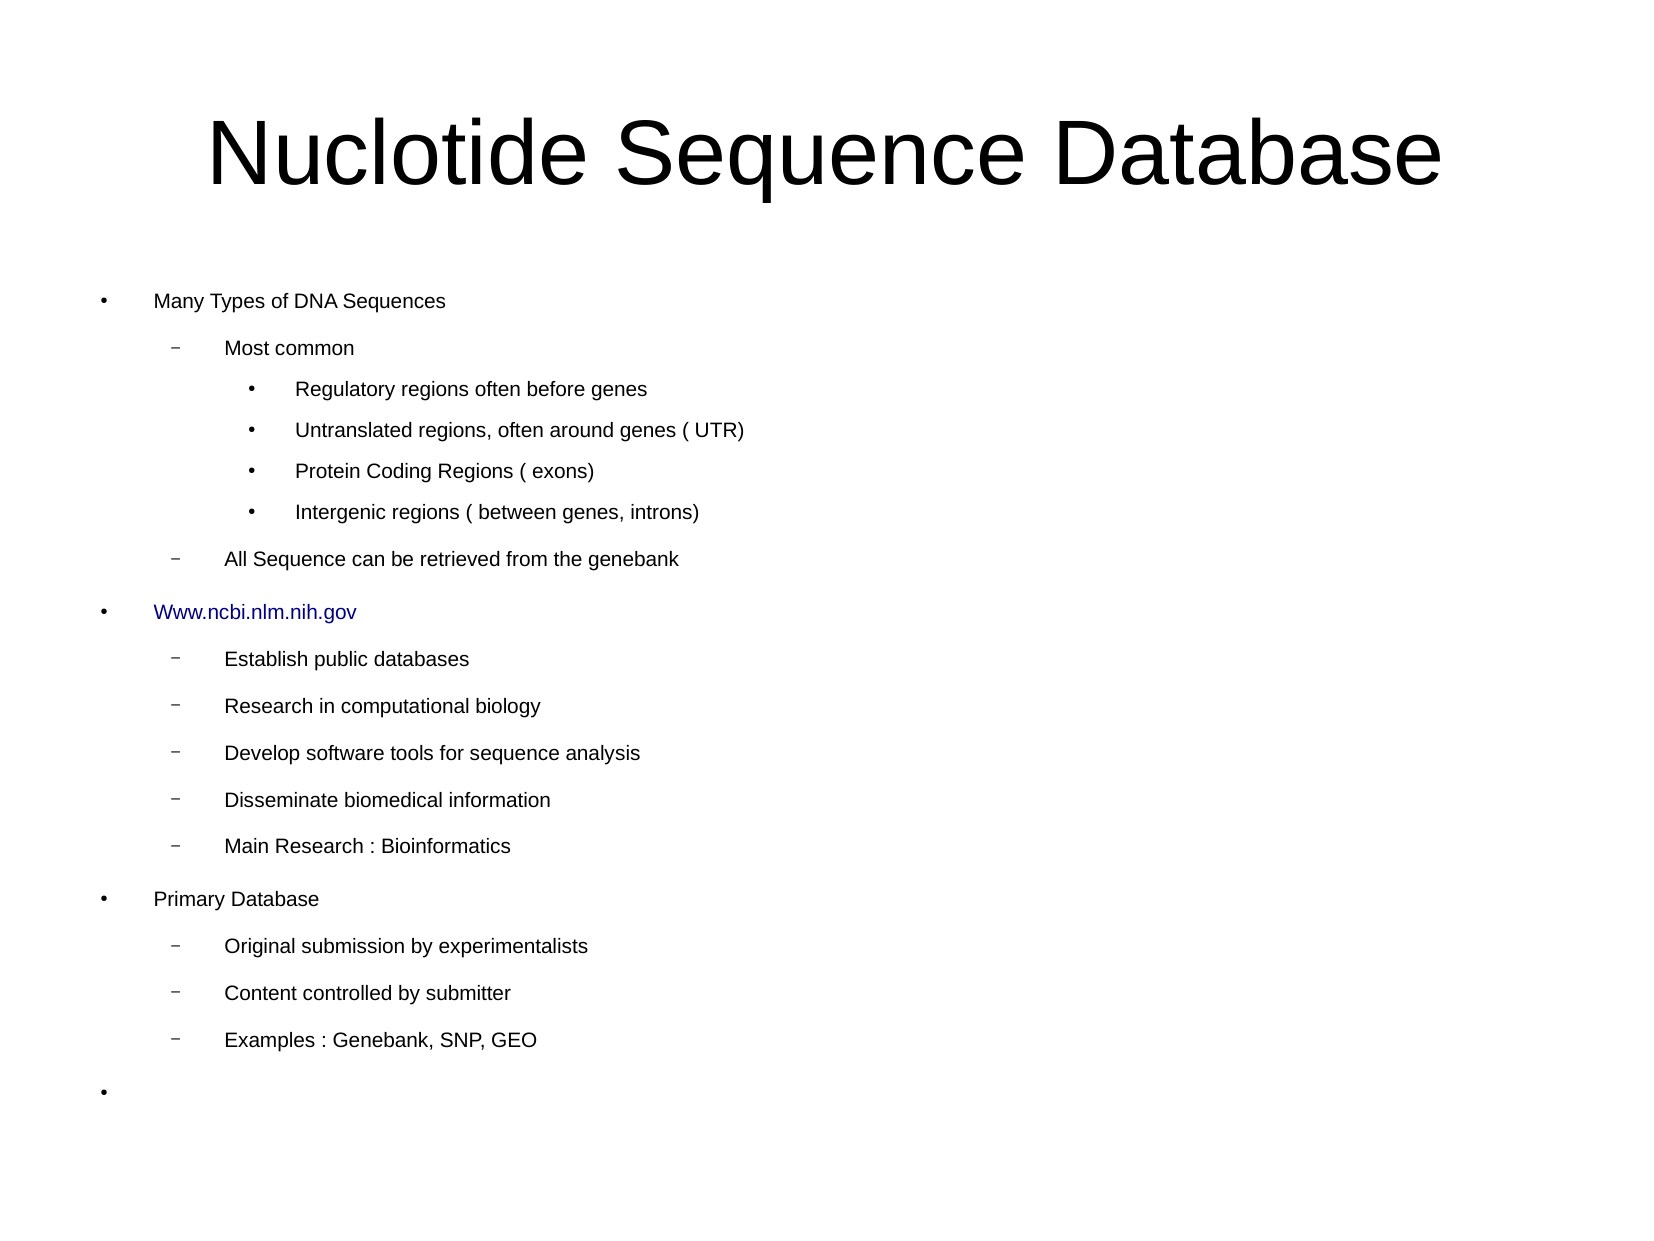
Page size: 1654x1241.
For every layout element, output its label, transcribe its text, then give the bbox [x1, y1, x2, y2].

list Many Types of DNA Sequences Most common Regulatory regions often before genes Untranslated regions, often around genes ( UTR) Protein Coding Regions ( exons) Intergenic regions ( between genes, introns) All Sequence can be retrieved from the genebank Www.ncbi.nlm.nih.gov Establish public databases Research in computational biology Develop software tools for sequence analysis Disseminate biomedical information Main Research : Bioinformatics Primary Database Original submission by experimentalists Content controlled by submitter Examples : Genebank, SNP, GEO [82, 290, 1571, 1193]
title Nuclotide Sequence Database [82, 49, 1571, 257]
